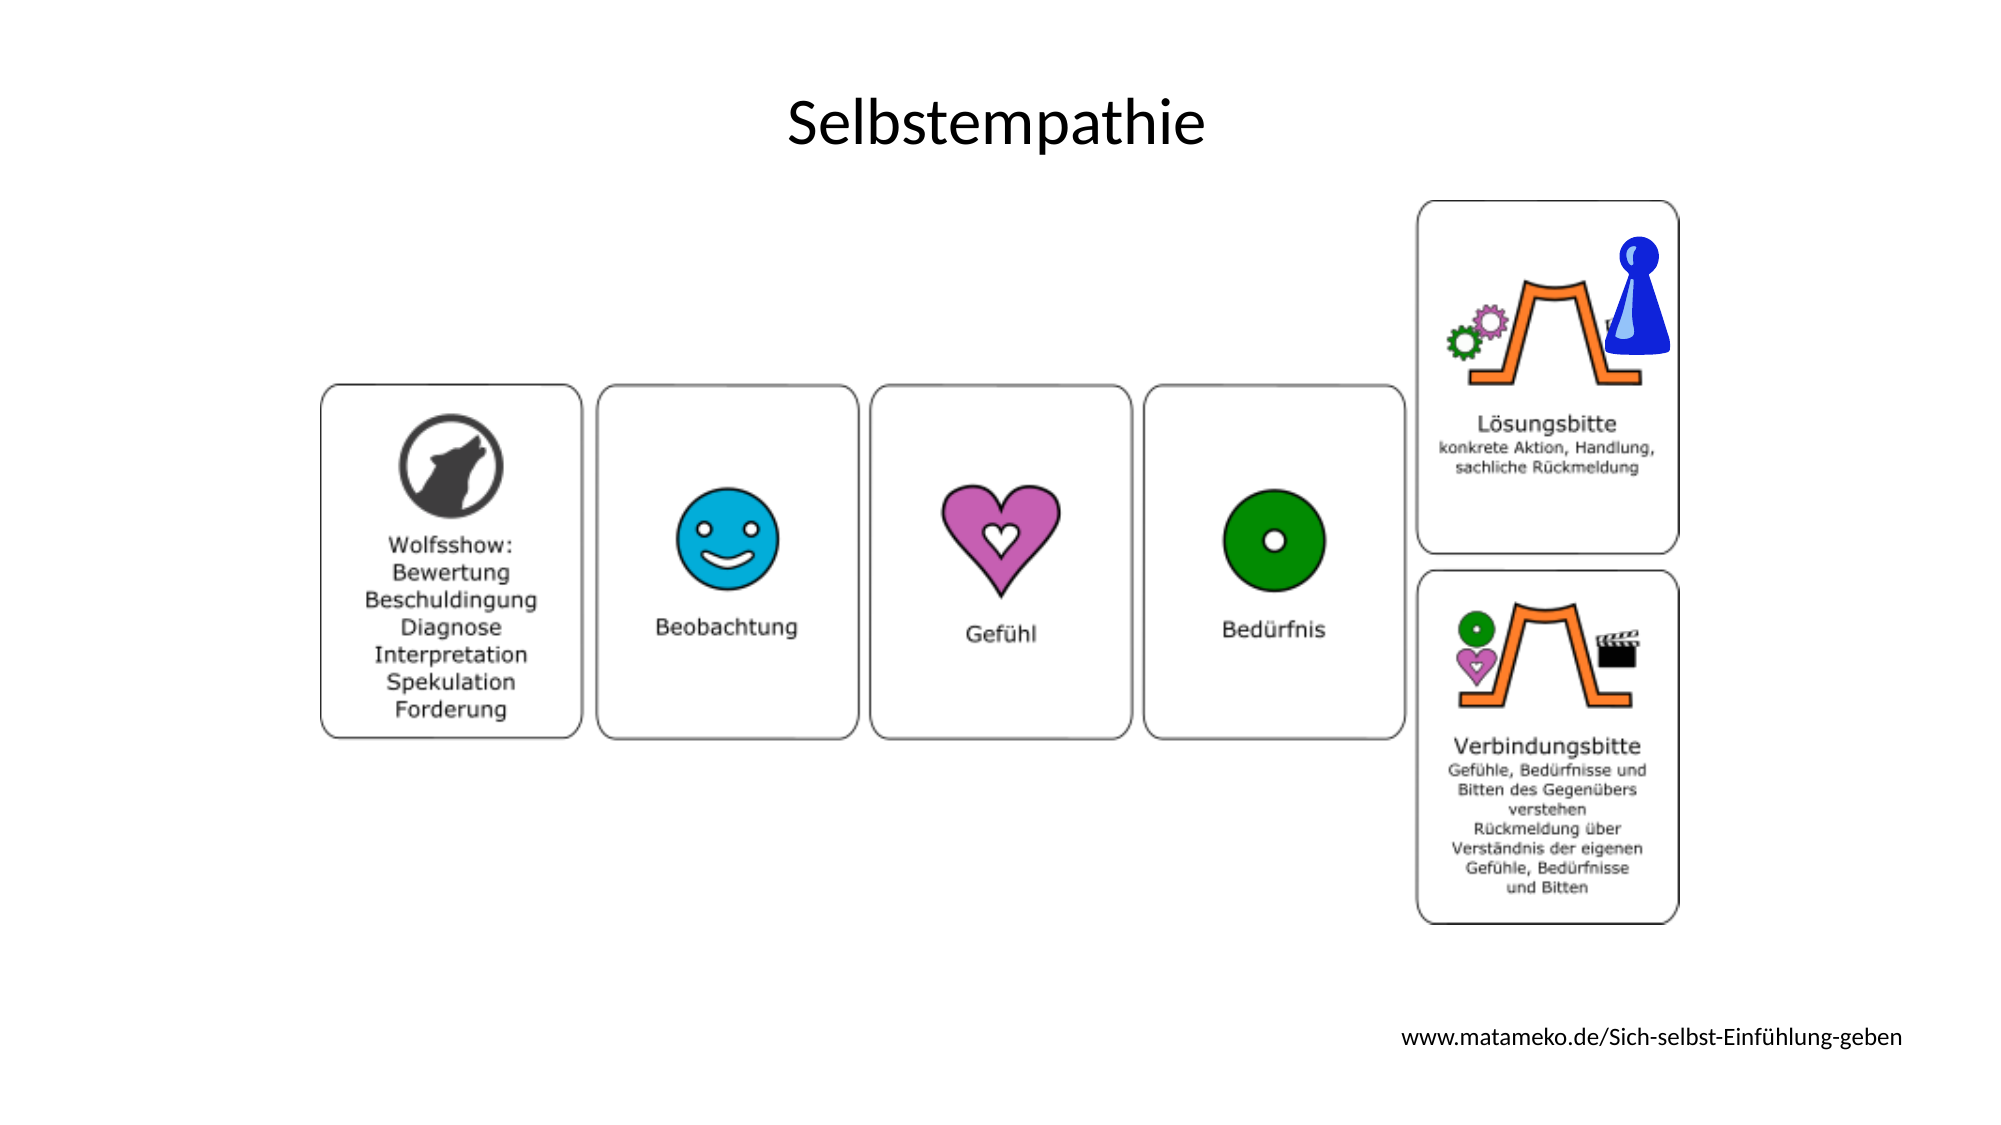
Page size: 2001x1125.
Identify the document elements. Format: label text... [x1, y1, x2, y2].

text_box Selbstempathie [772, 70, 1228, 167]
picture [320, 200, 1680, 925]
text_box www.matameko.de/Sich-selbst-Einfühlung-geben [1386, 1013, 1919, 1058]
text_box [1605, 236, 1671, 355]
